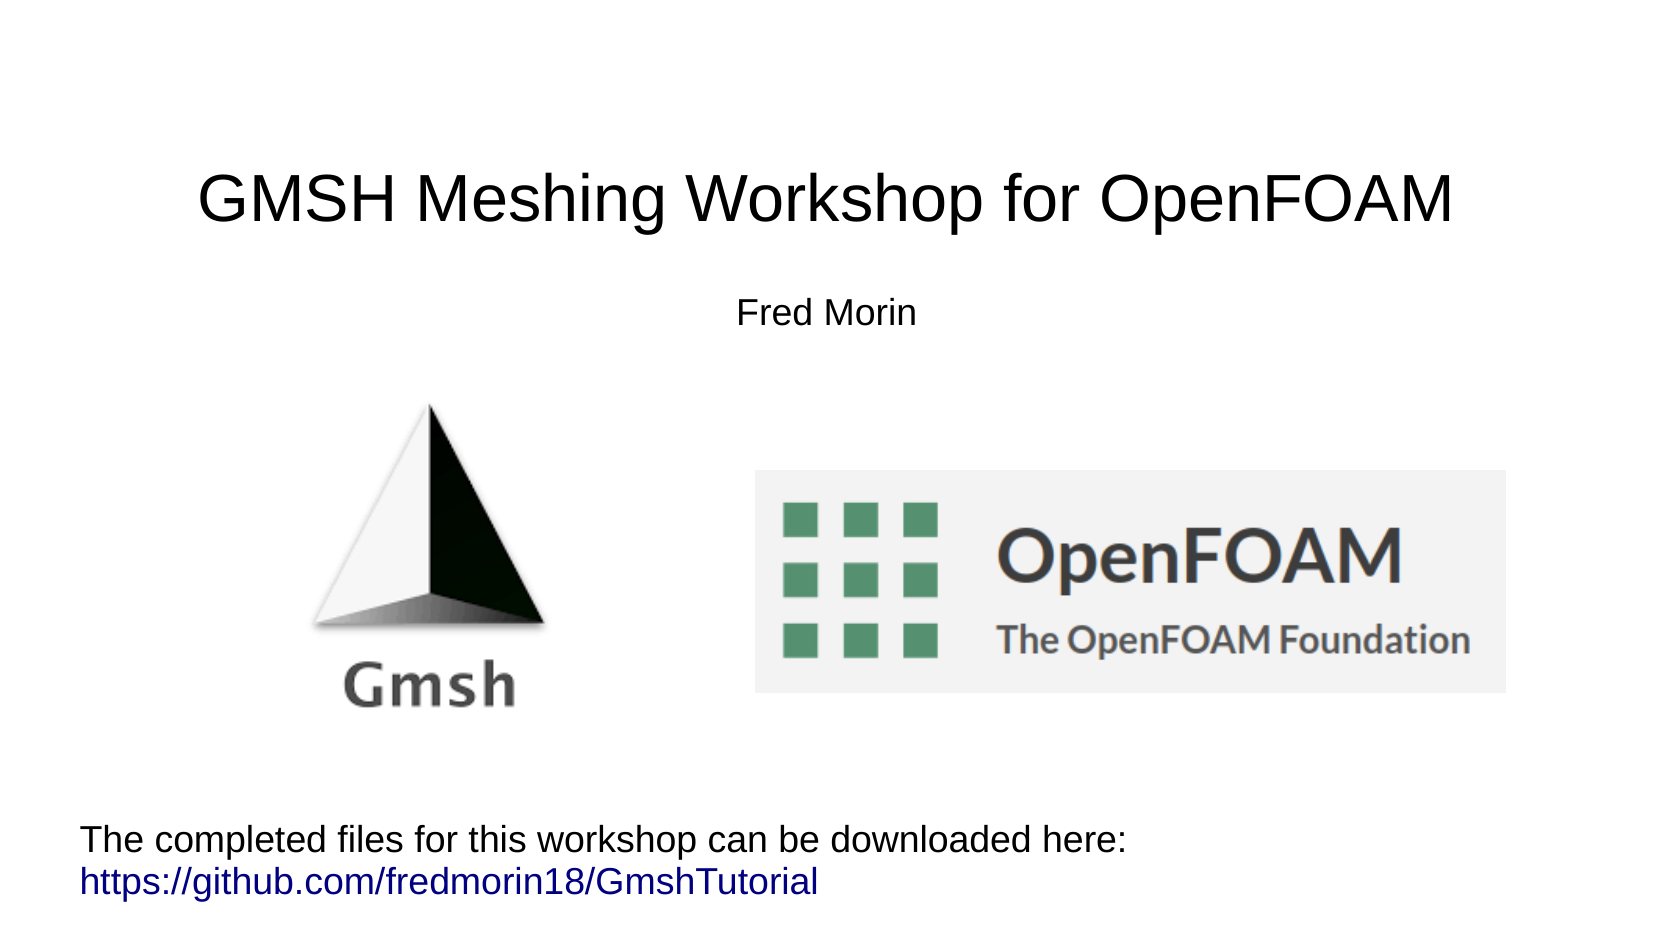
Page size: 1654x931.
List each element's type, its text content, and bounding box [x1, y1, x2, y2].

subtitle GMSH Meshing Workshop for OpenFOAM Fred Morin [82, 0, 1571, 645]
text_box The completed files for this workshop can be downloaded here: https://github.com/fredmorin18/GmshTutorial [64, 811, 1145, 911]
picture [216, 329, 644, 757]
picture [755, 470, 1506, 693]
